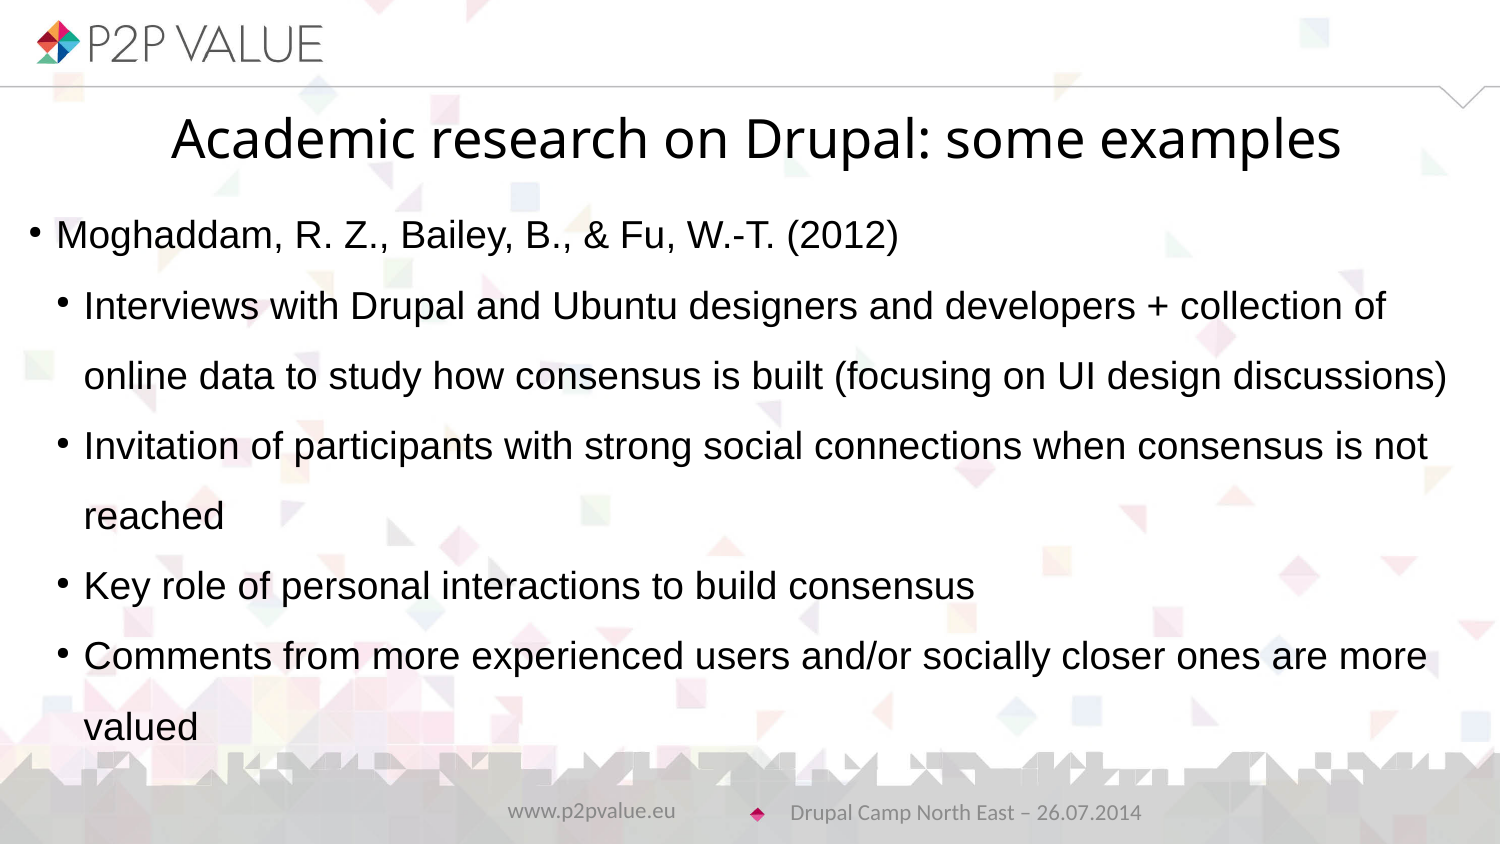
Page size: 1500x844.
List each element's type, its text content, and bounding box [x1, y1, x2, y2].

title Academic research on Drupal: some examples [60, 92, 1456, 181]
subtitle Moghaddam, R. Z., Bailey, B., & Fu, W.-T. (2012) Interviews with Drupal and Ubuntu designers and developers + collection of online data to study how consensus is built (focusing on UI design discussions) Invitation of participants with strong social connections when consensus is not reached Key role of personal interactions to build consensus Comments from more experienced users and/or socially closer ones are more valued [15, 180, 1496, 811]
text_box Drupal Camp North East – 26.07.2014 [777, 788, 1470, 834]
picture [0, 0, 1500, 844]
text_box www.p2pvalue.eu [501, 789, 720, 829]
